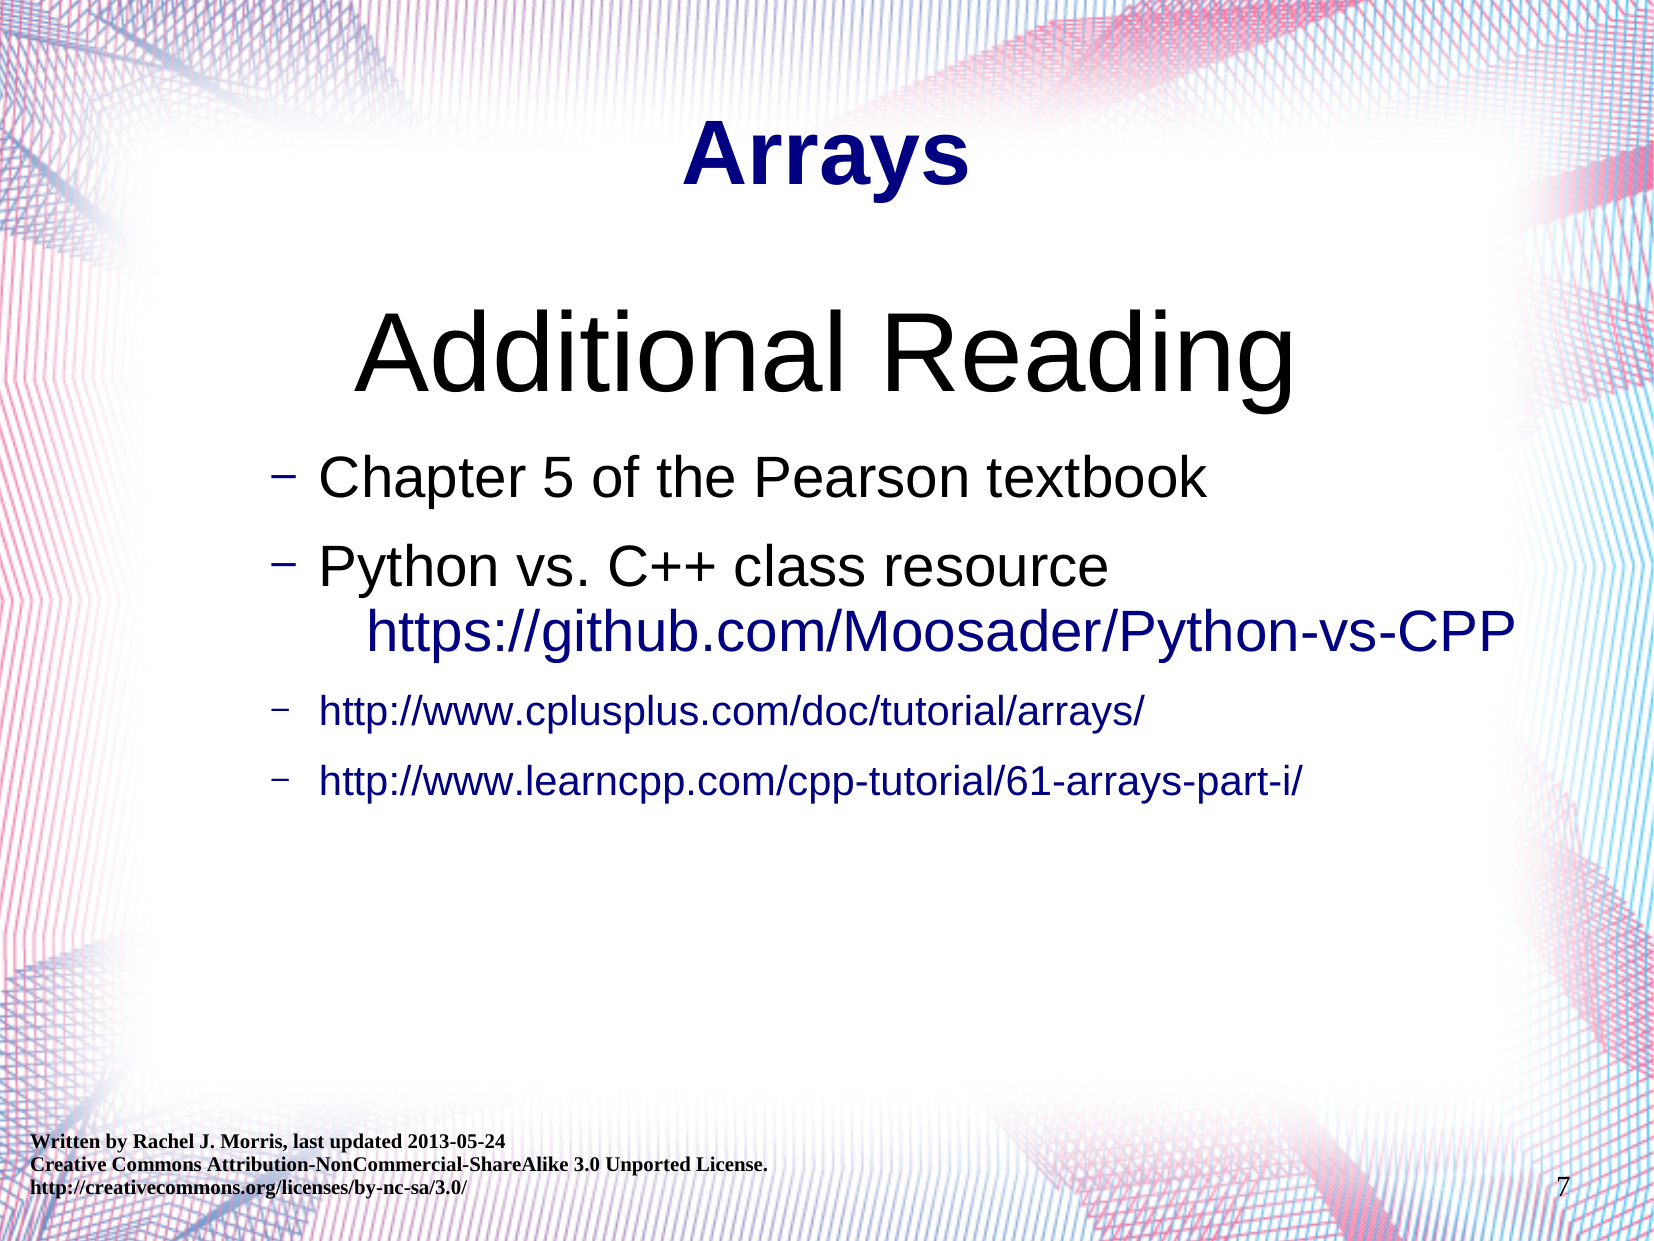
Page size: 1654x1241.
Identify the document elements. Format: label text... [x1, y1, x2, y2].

picture [0, 0, 1654, 1241]
list Additional Reading Chapter 5 of the Pearson textbook Python vs. C++ class resource https://github.com/Moosader/Python-vs-CPP http://www.cplusplus.com/doc/tutorial/arrays/ http://www.learncpp.com/cpp-tutorial/61-arrays-part-i/ [82, 290, 1571, 1010]
title Arrays [82, 49, 1571, 257]
